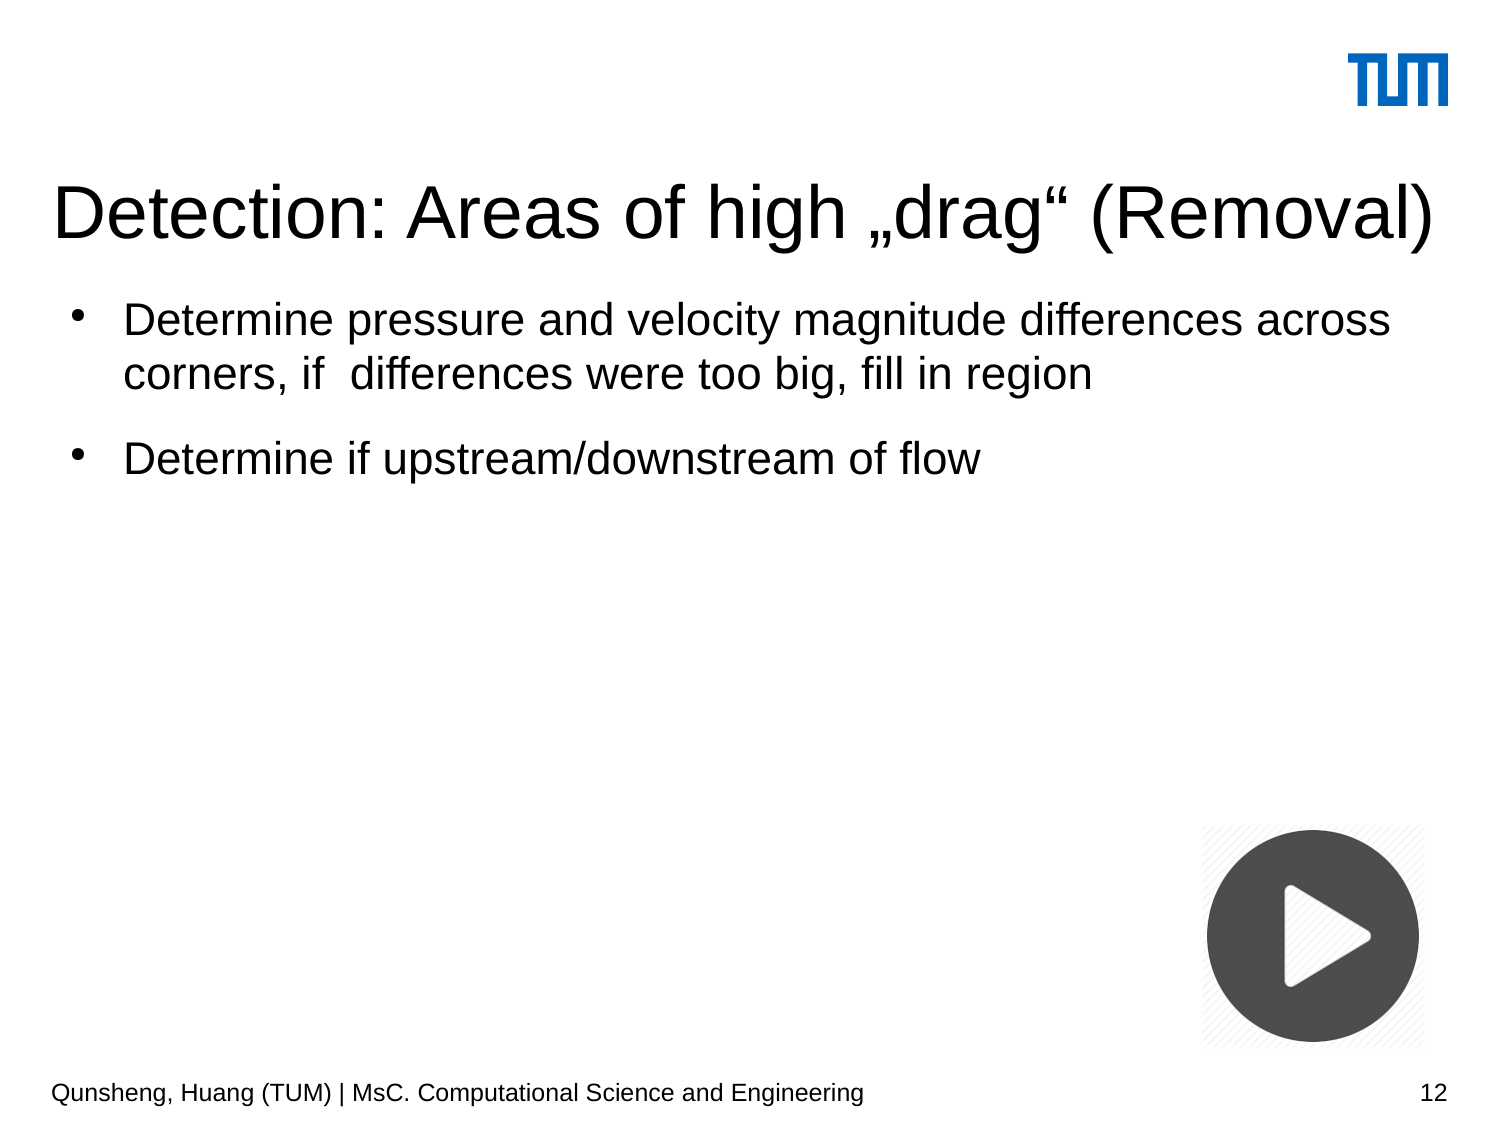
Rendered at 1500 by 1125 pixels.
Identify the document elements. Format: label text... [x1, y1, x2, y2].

slide_number <number> [1111, 1061, 1448, 1122]
list Determine pressure and velocity magnitude differences across corners, if differences were too big, fill in region Determine if upstream/downstream of flow [52, 289, 1449, 1060]
title Detection: Areas of high „drag“ (Removal) [52, 163, 1449, 231]
picture [1200, 823, 1426, 1049]
